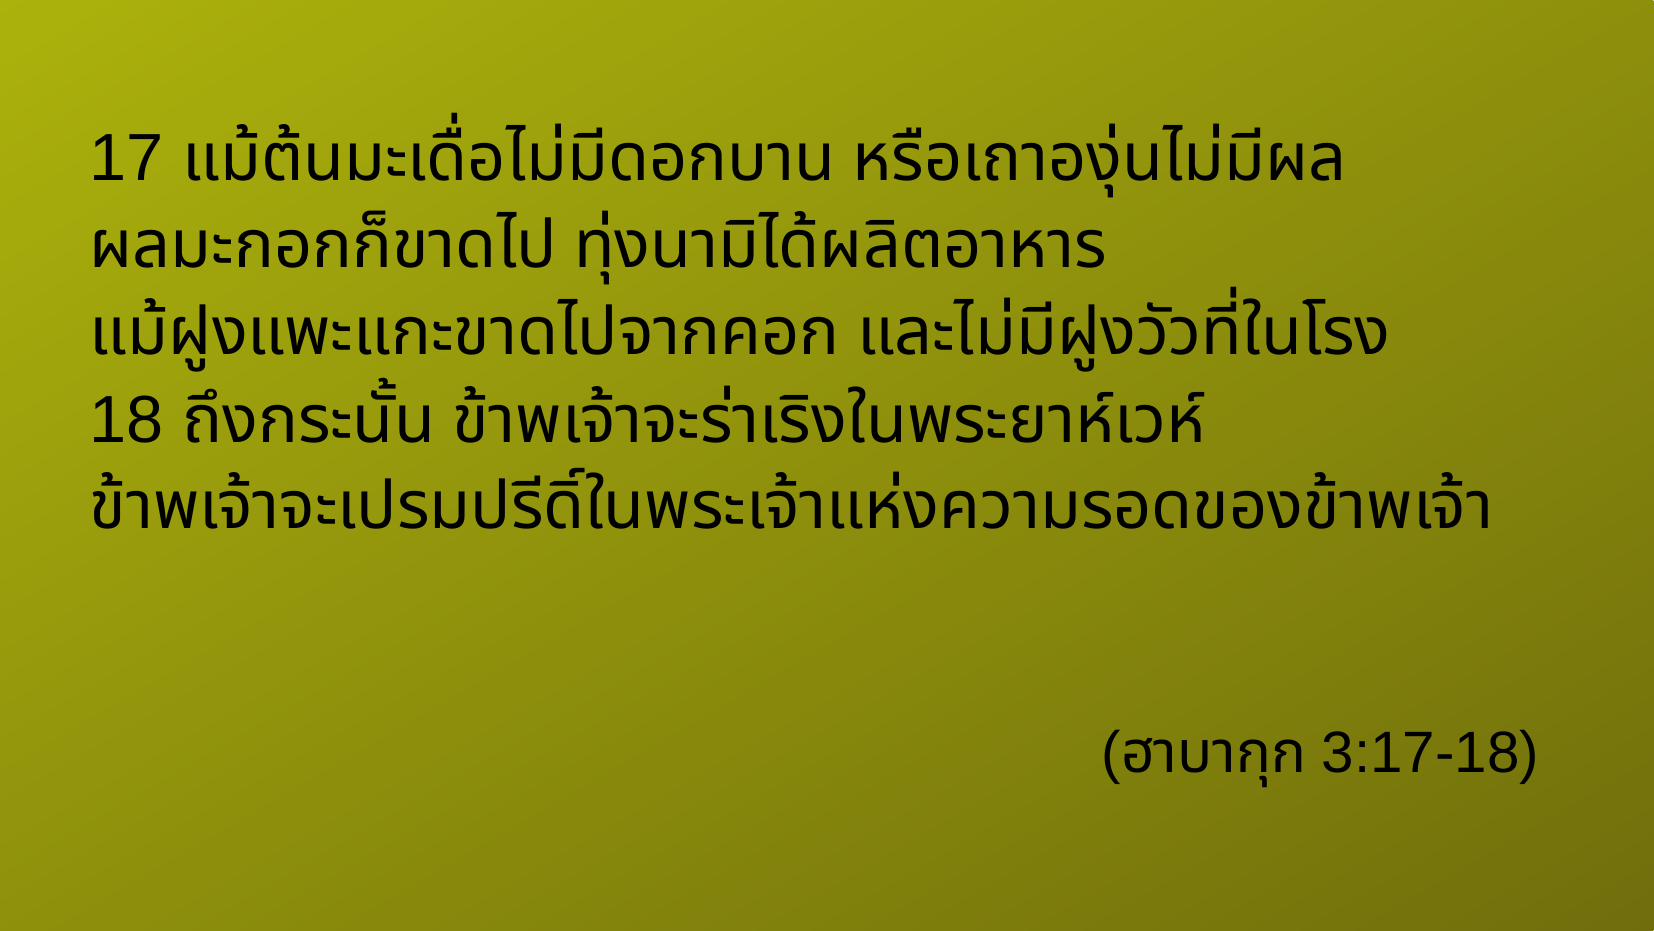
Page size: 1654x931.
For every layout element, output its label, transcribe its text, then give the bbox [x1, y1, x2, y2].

text_box 17 แม้ต้นมะเดื่อไม่มีดอกบาน หรือเถาองุ่นไม่มีผล ผลมะกอกก็ขาดไป ทุ่งนามิได้ผลิตอาหาร แม้ฝูงแพะแกะขาดไปจากคอก และไม่มีฝูงวัวที่ในโรง 18 ถึงกระนั้น ข้าพเจ้าจะร่าเริงในพระยาห์เวห์ ข้าพเจ้าจะเปรมปรีดิ์ในพระเจ้าแห่งความรอดของข้าพเจ้า [75, 112, 1576, 713]
text_box (ฮาบากุก 3:17-18) [1087, 712, 1576, 869]
